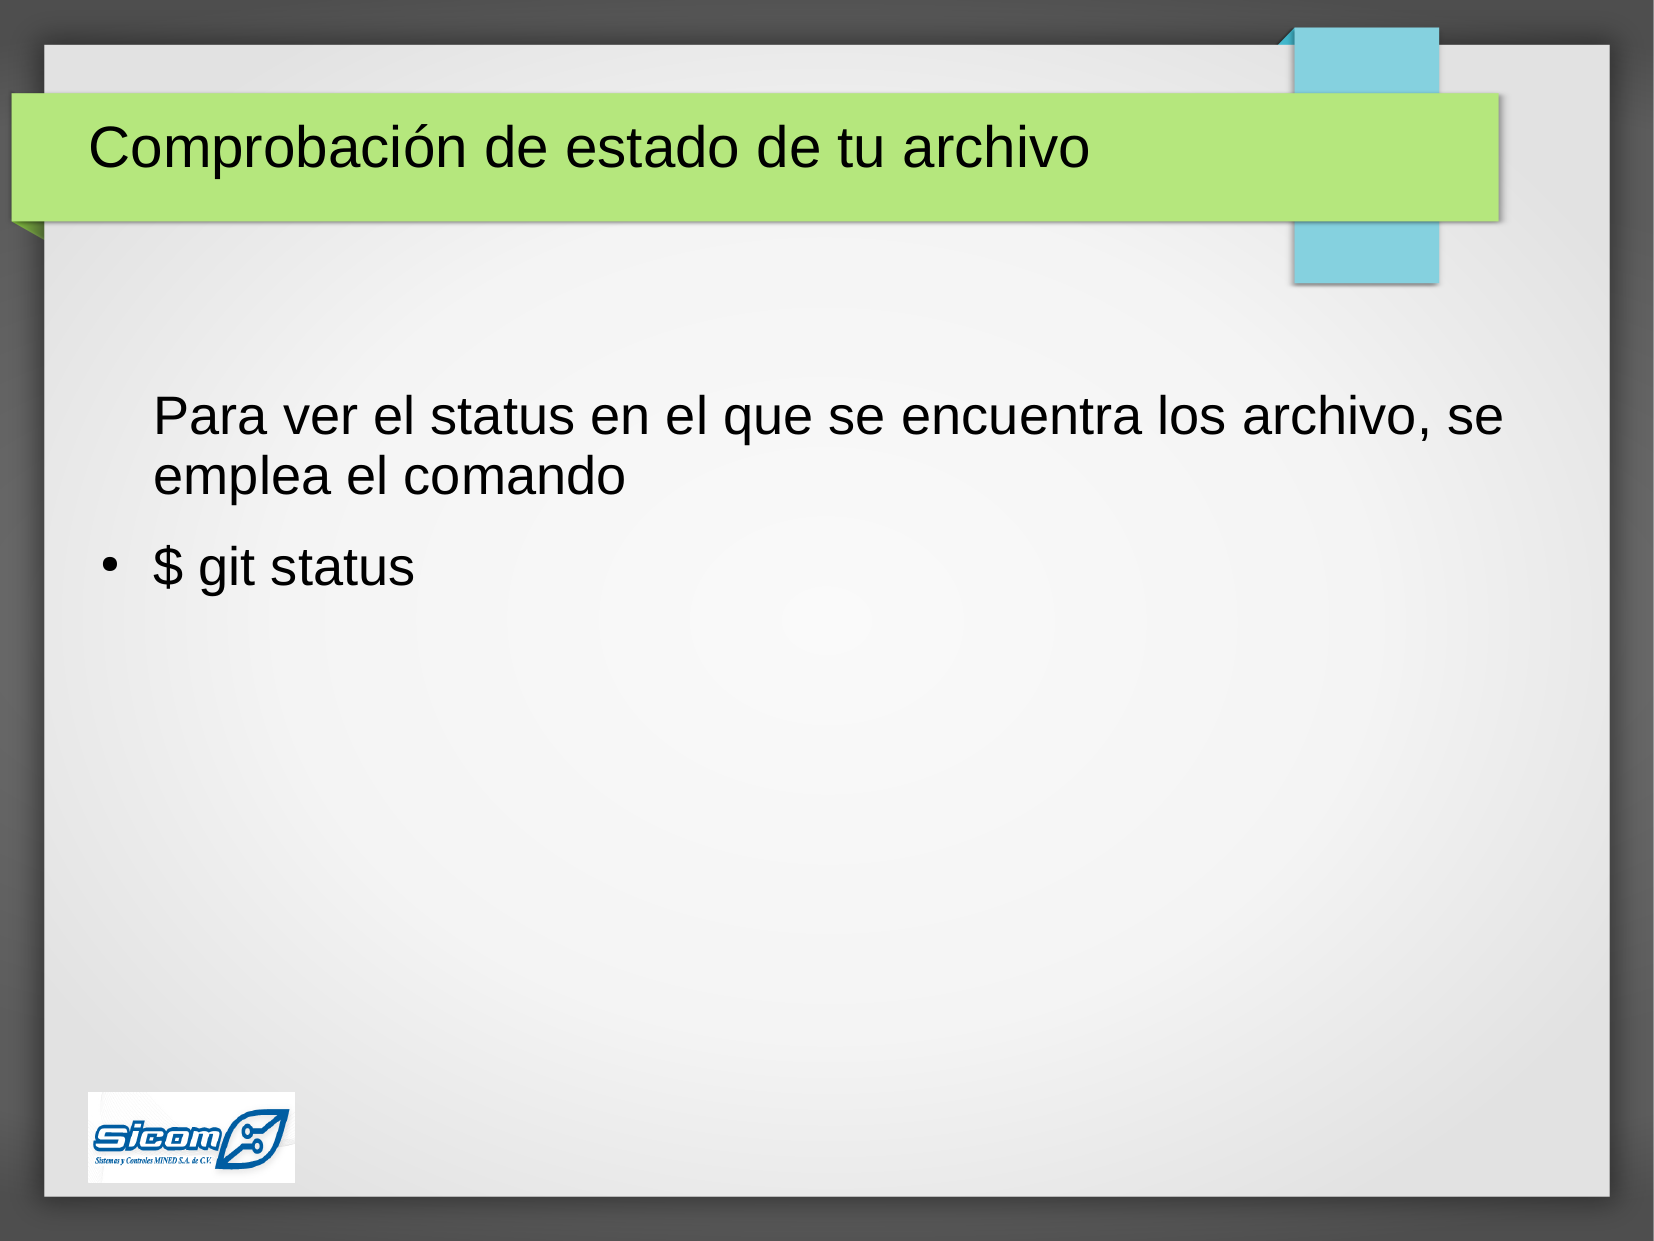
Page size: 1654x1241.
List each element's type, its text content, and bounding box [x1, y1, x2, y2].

picture [0, 0, 1654, 1241]
list Para ver el status en el que se encuentra los archivo, se emplea el comando $ git status [82, 295, 1571, 1015]
title Comprobación de estado de tu archivo [88, 88, 1270, 207]
